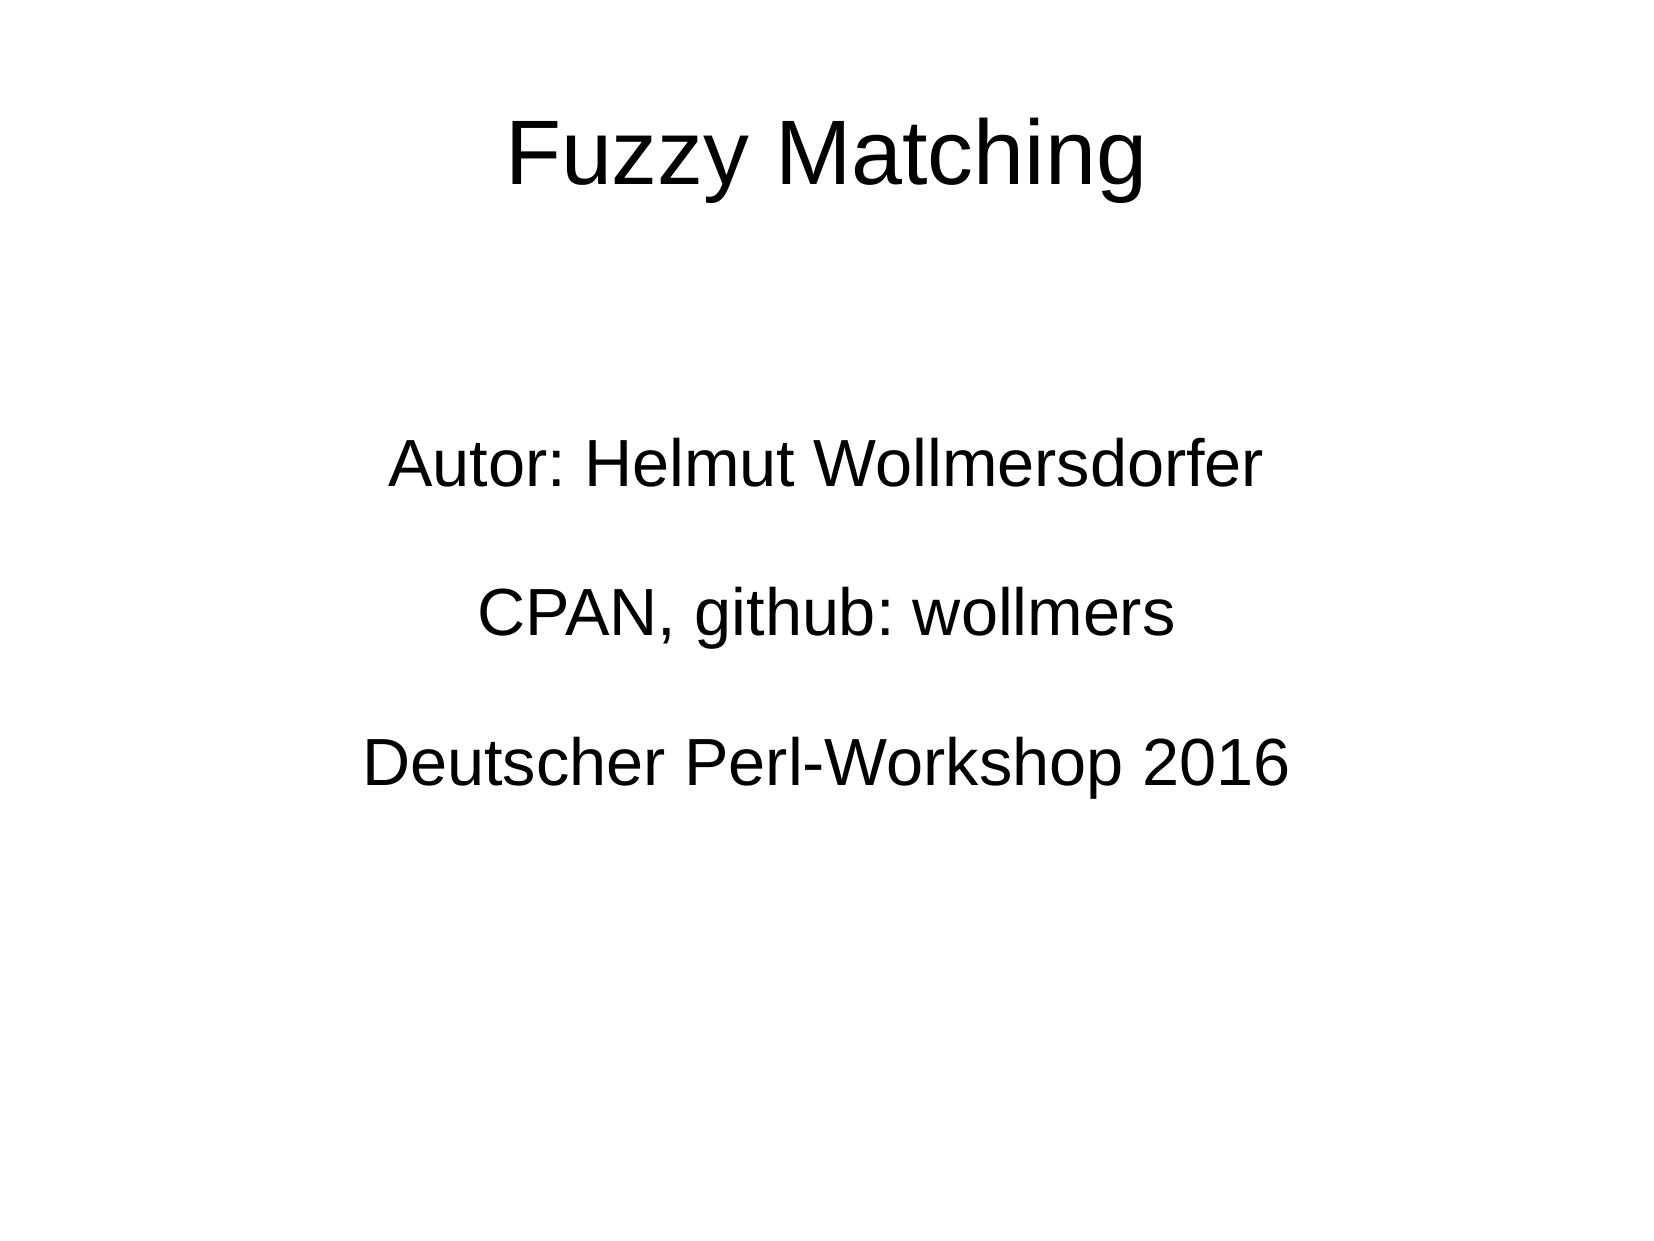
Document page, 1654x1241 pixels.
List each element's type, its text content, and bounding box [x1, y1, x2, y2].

subtitle Autor: Helmut Wollmersdorfer CPAN, github: wollmers Deutscher Perl-Workshop 2016 [82, 290, 1571, 1010]
title Fuzzy Matching [82, 49, 1571, 257]
